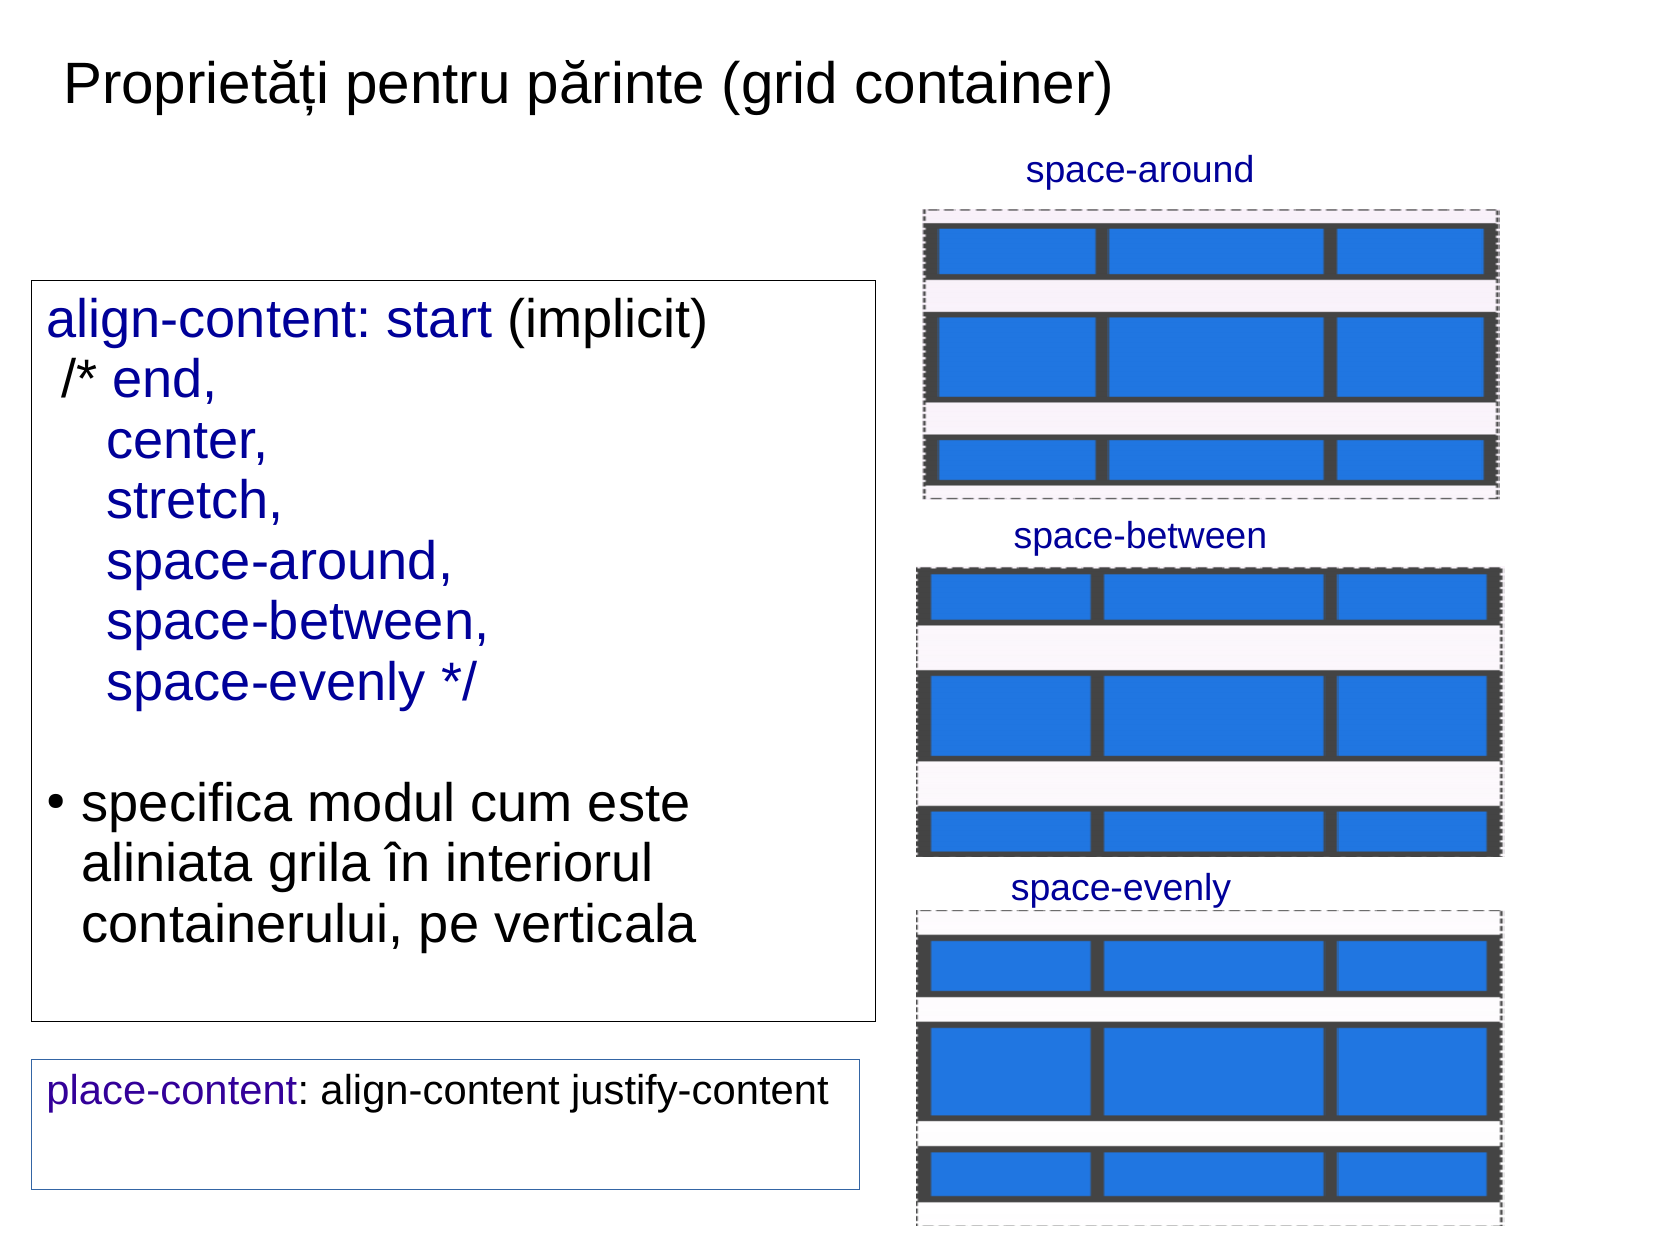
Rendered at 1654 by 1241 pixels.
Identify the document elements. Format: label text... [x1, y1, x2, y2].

text_box Proprietăți pentru părinte (grid container) [48, 43, 1301, 144]
text_box space-around [969, 140, 1407, 209]
text_box space-between [956, 506, 1431, 566]
text_box place-content: align-content justify-content [31, 1059, 860, 1190]
picture [916, 910, 1505, 1226]
text_box space-evenly [954, 858, 1280, 910]
picture [916, 566, 1505, 857]
text_box align-content: start (implicit) /* end, center, stretch, space-around, space-between, space-evenly */ specifica modul cum este aliniata grila în interiorul containerului, pe verticala [31, 280, 876, 1022]
picture [922, 209, 1500, 500]
